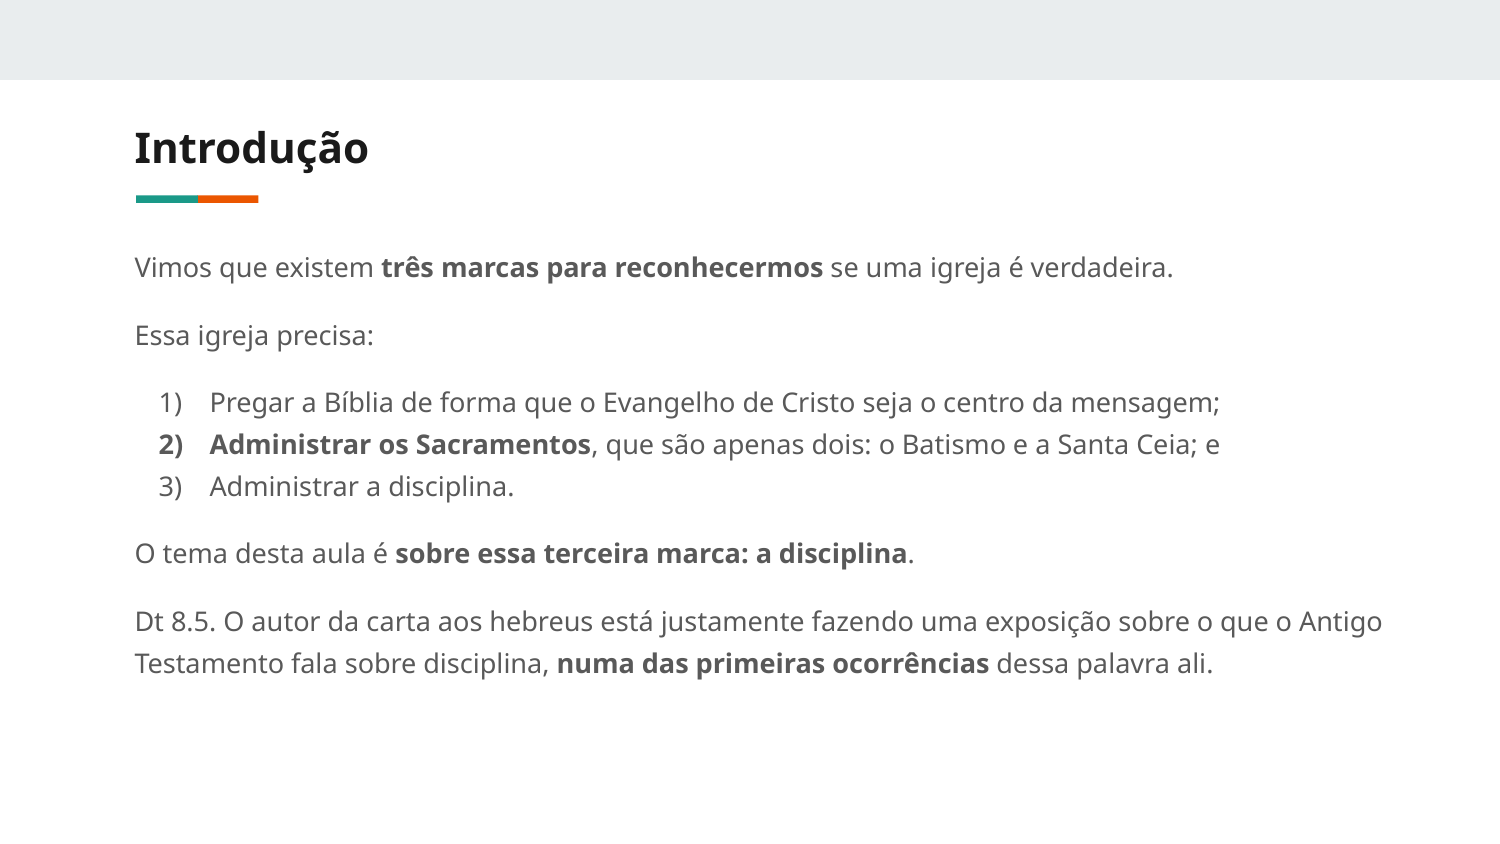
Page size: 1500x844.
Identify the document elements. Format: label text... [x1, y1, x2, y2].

list Vimos que existem três marcas para reconhecermos se uma igreja é verdadeira. Essa igreja precisa: Pregar a Bíblia de forma que o Evangelho de Cristo seja o centro da mensagem; Administrar os Sacramentos, que são apenas dois: o Batismo e a Santa Ceia; e Administrar a disciplina. O tema desta aula é sobre essa terceira marca: a disciplina. Dt 8.5. O autor da carta aos hebreus está justamente fazendo uma exposição sobre o que o Antigo Testamento fala sobre disciplina, numa das primeiras ocorrências dessa palavra ali. [119, 228, 1448, 799]
title Introdução [119, 103, 1381, 192]
